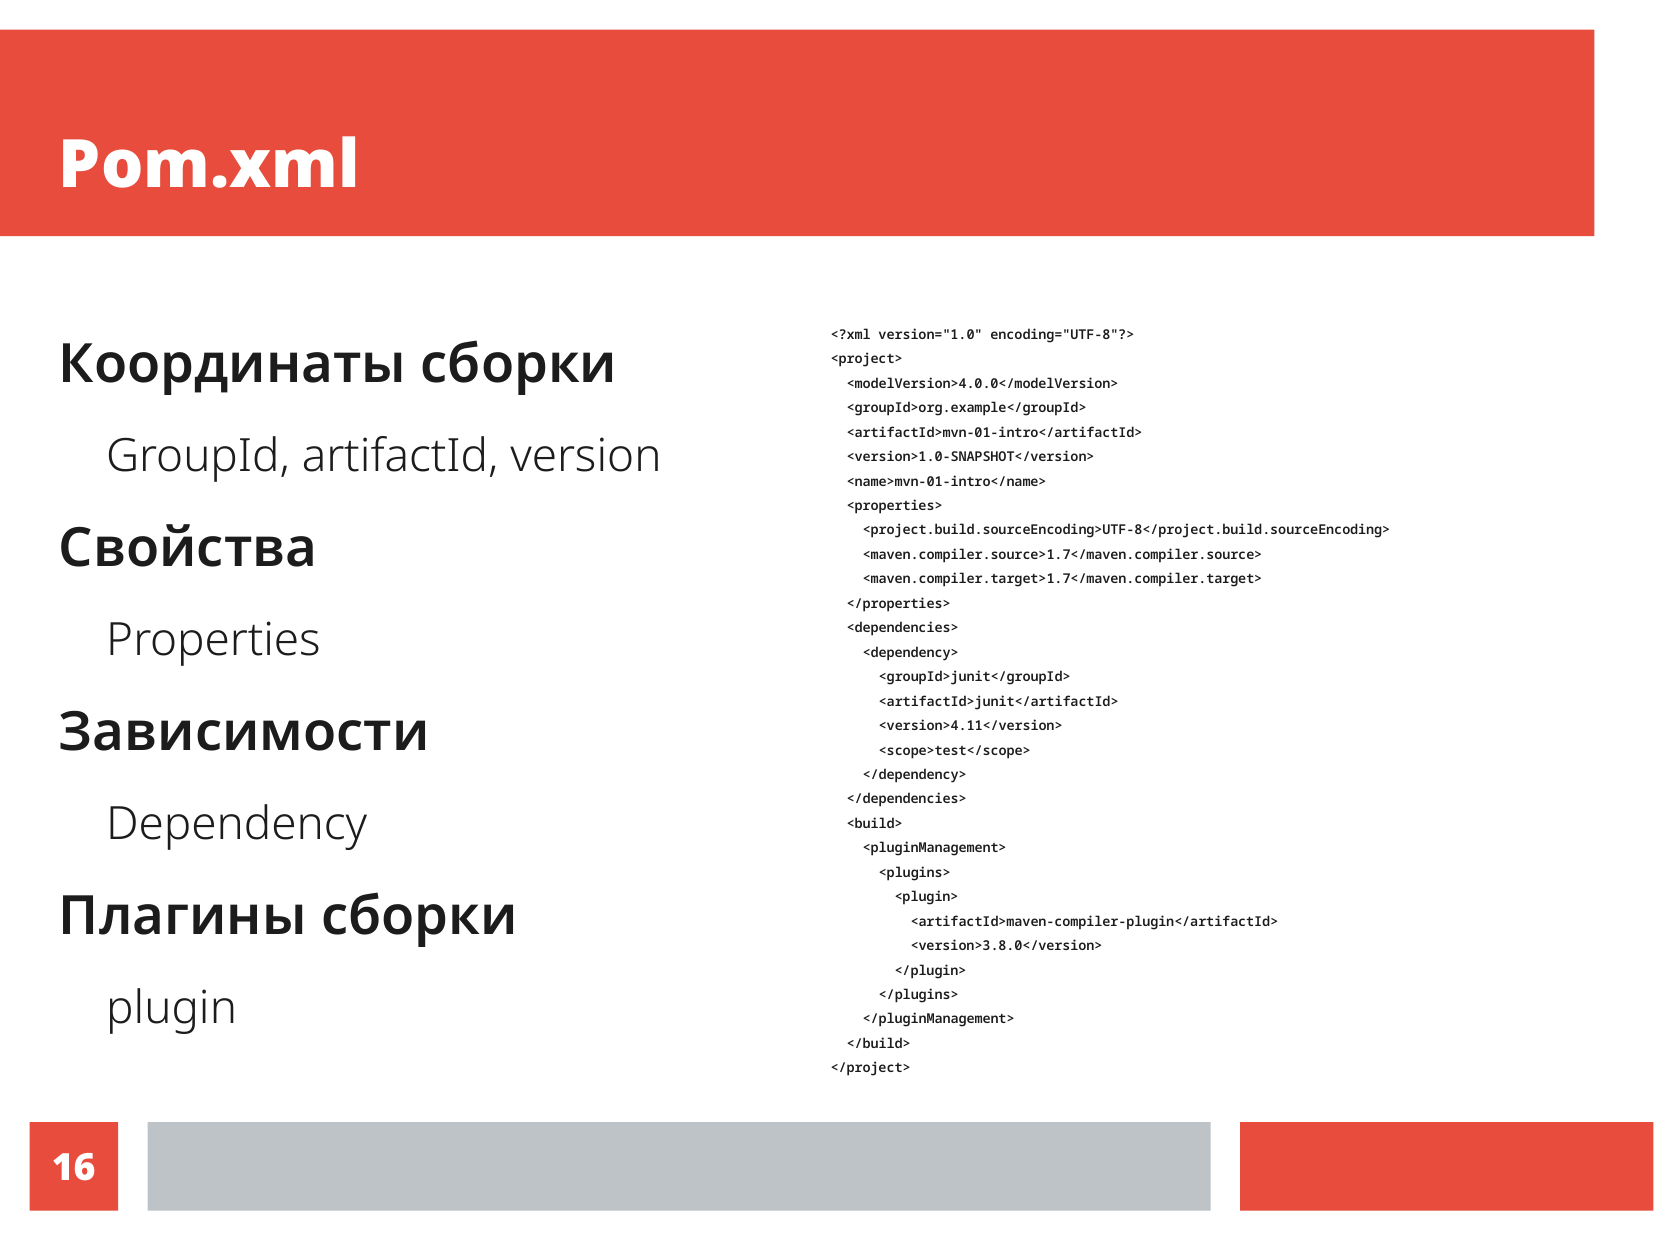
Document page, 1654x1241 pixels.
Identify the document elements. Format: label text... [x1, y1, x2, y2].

list <?xml version="1.0" encoding="UTF-8"?> <project> <modelVersion>4.0.0</modelVersion> <groupId>org.example</groupId> <artifactId>mvn-01-intro</artifactId> <version>1.0-SNAPSHOT</version> <name>mvn-01-intro</name> <properties> <project.build.sourceEncoding>UTF-8</project.build.sourceEncoding> <maven.compiler.source>1.7</maven.compiler.source> <maven.compiler.target>1.7</maven.compiler.target> </properties> <dependencies> <dependency> <groupId>junit</groupId> <artifactId>junit</artifactId> <version>4.11</version> <scope>test</scope> </dependency> </dependencies> <build> <pluginManagement> <plugins> <plugin> <artifactId>maven-compiler-plugin</artifactId> <version>3.8.0</version> </plugin> </plugins> </pluginManagement> </build> </project> [830, 324, 1566, 1093]
title Pom.xml [59, 59, 1595, 207]
list Координаты сборки GroupId, artifactId, version Свойства Properties Зависимости Dependency Плагины сборки plugin [59, 324, 794, 1093]
